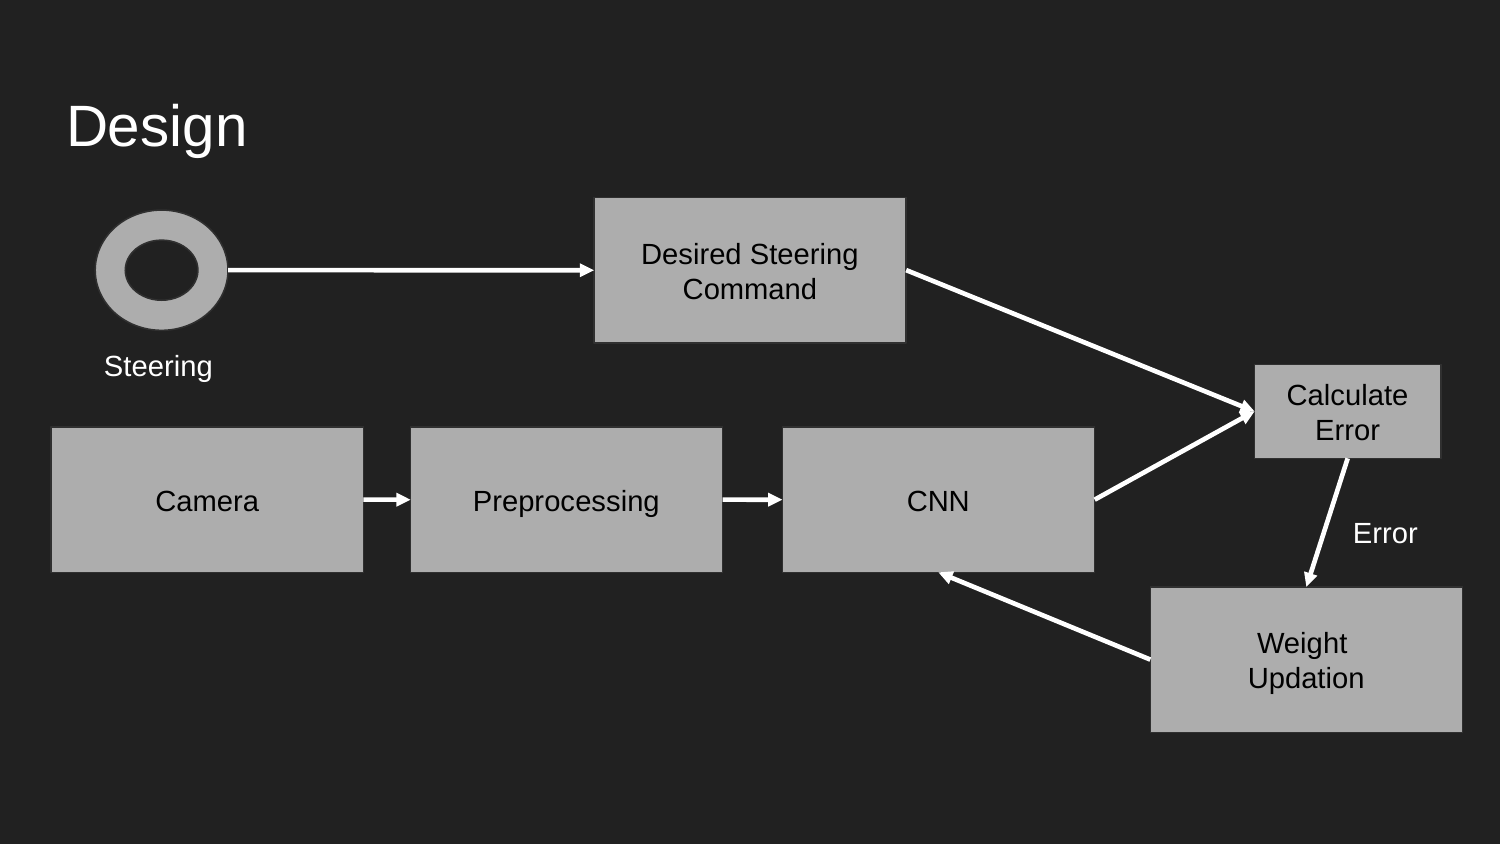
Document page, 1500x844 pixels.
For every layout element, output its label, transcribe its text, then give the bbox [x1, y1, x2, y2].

text_box CNN [782, 426, 1095, 573]
text_box [95, 210, 228, 331]
text_box Weight Updation [1150, 586, 1463, 733]
text_box Preprocessing [410, 426, 723, 573]
text_box Calculate Error [1254, 364, 1442, 459]
text_box Camera [51, 426, 364, 573]
text_box Steering [88, 332, 235, 365]
text_box Error [1337, 499, 1449, 533]
title Design [51, 72, 1449, 167]
text_box Desired Steering Command [593, 197, 907, 343]
